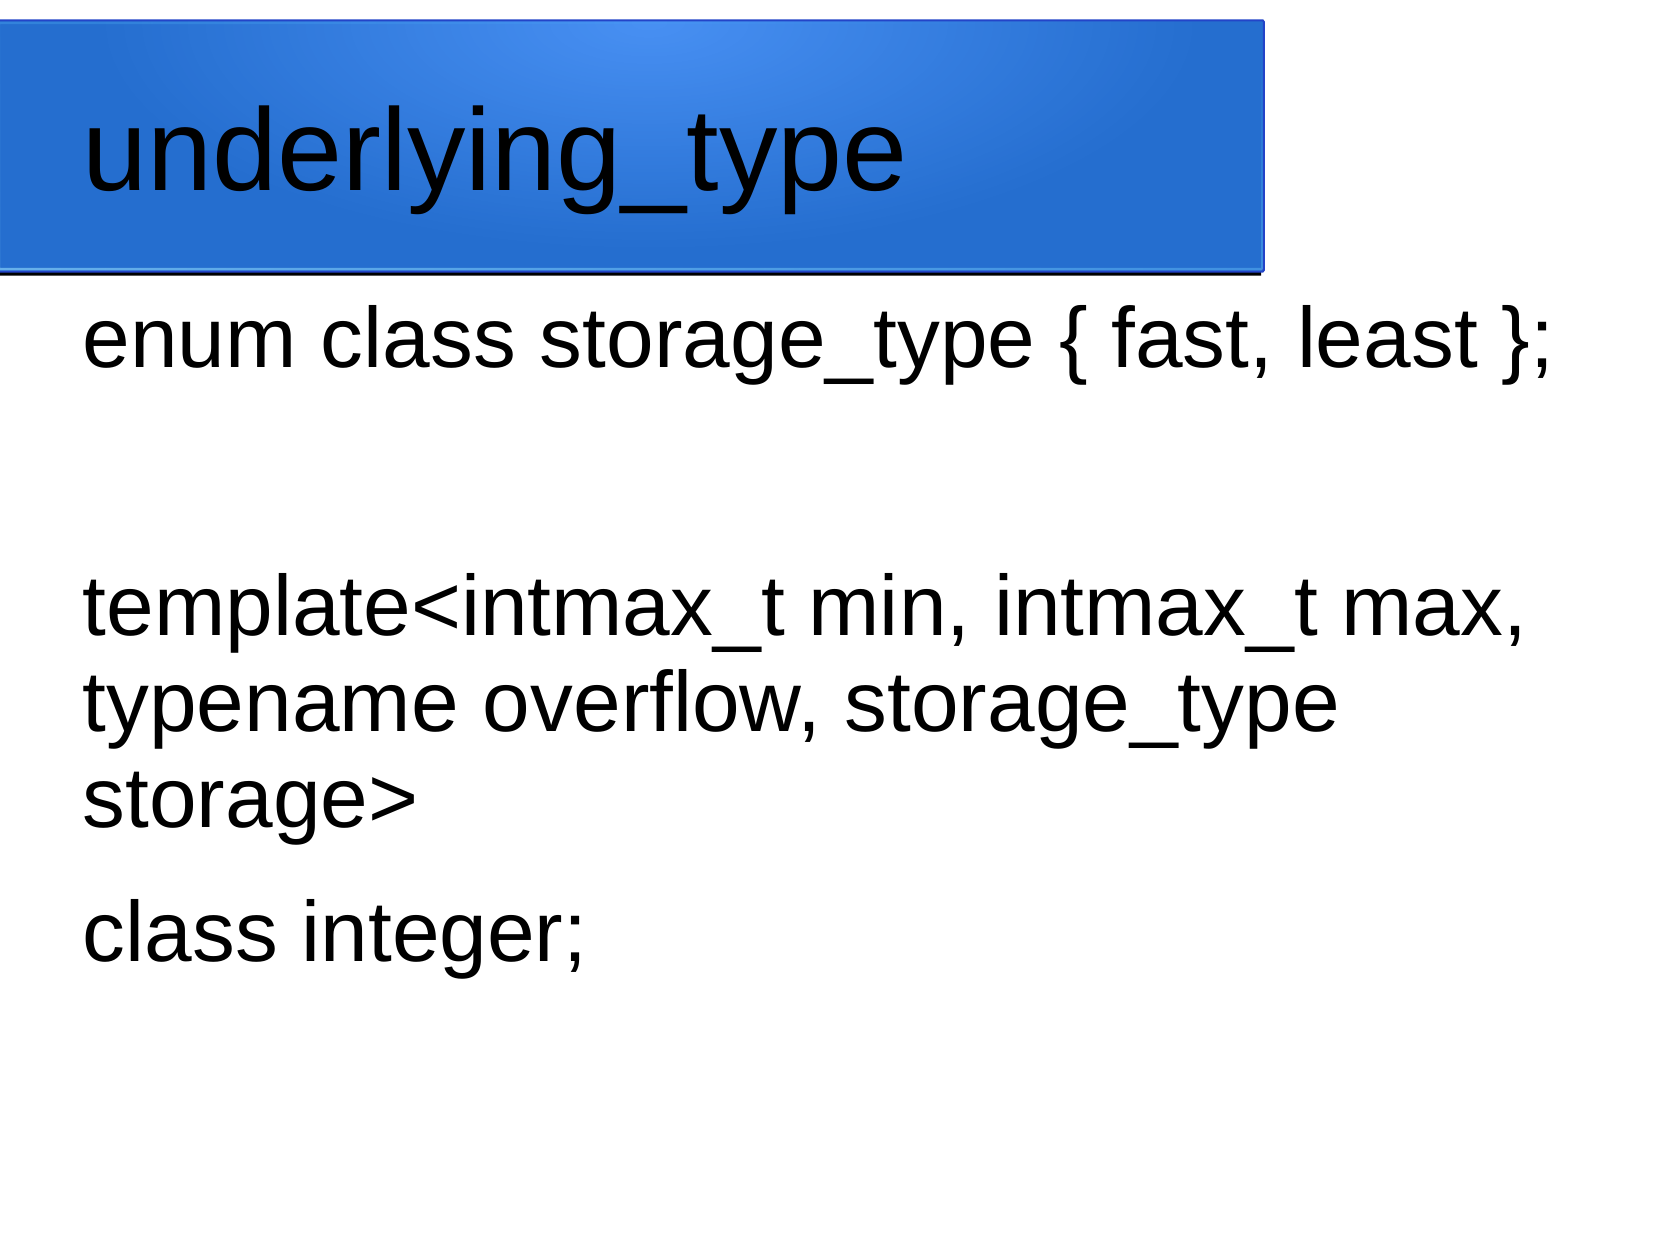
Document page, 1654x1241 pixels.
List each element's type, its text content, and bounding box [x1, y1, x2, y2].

title underlying_type [82, 47, 1235, 252]
list enum class storage_type { fast, least }; template<intmax_t min, intmax_t max, typename overflow, storage_type storage> class integer; [82, 290, 1571, 1010]
